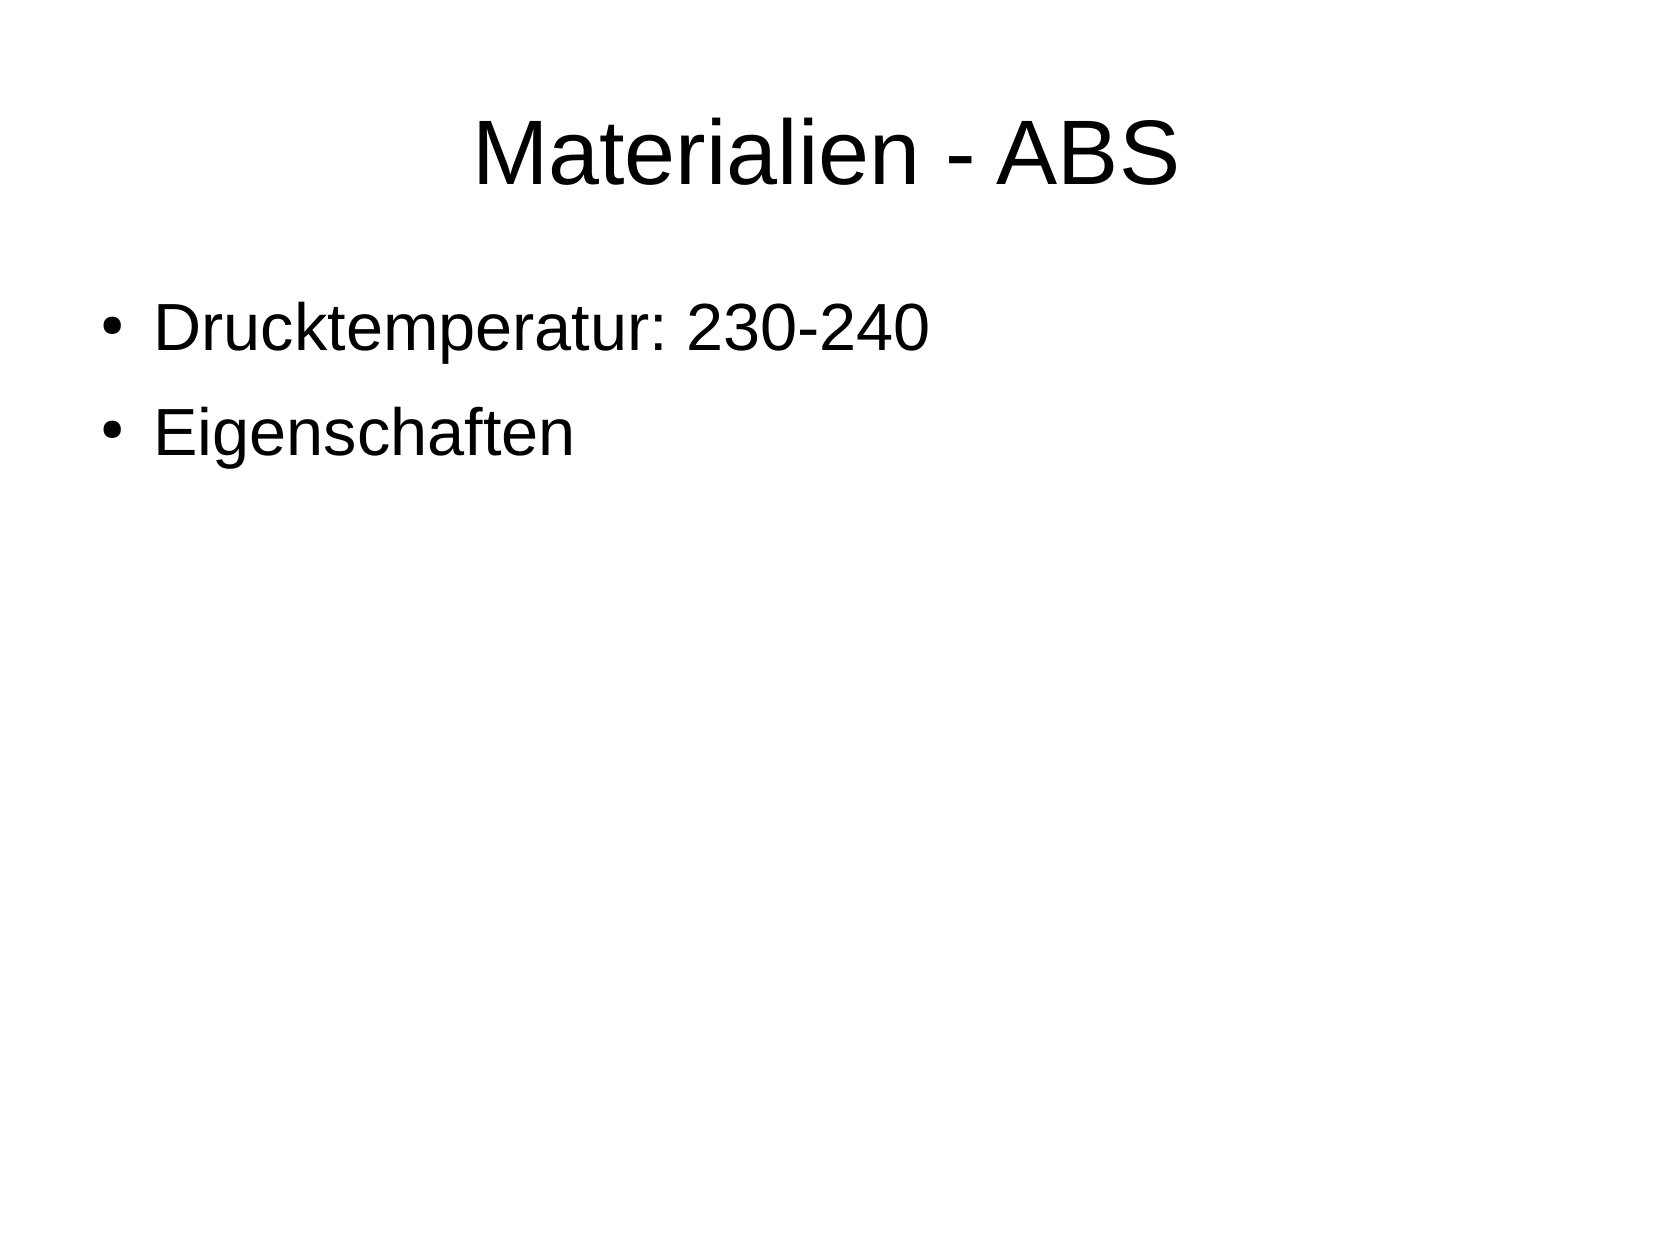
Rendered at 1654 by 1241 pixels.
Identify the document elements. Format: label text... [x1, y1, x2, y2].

list Drucktemperatur: 230-240 Eigenschaften [82, 290, 1571, 1010]
title Materialien - ABS [82, 49, 1571, 257]
